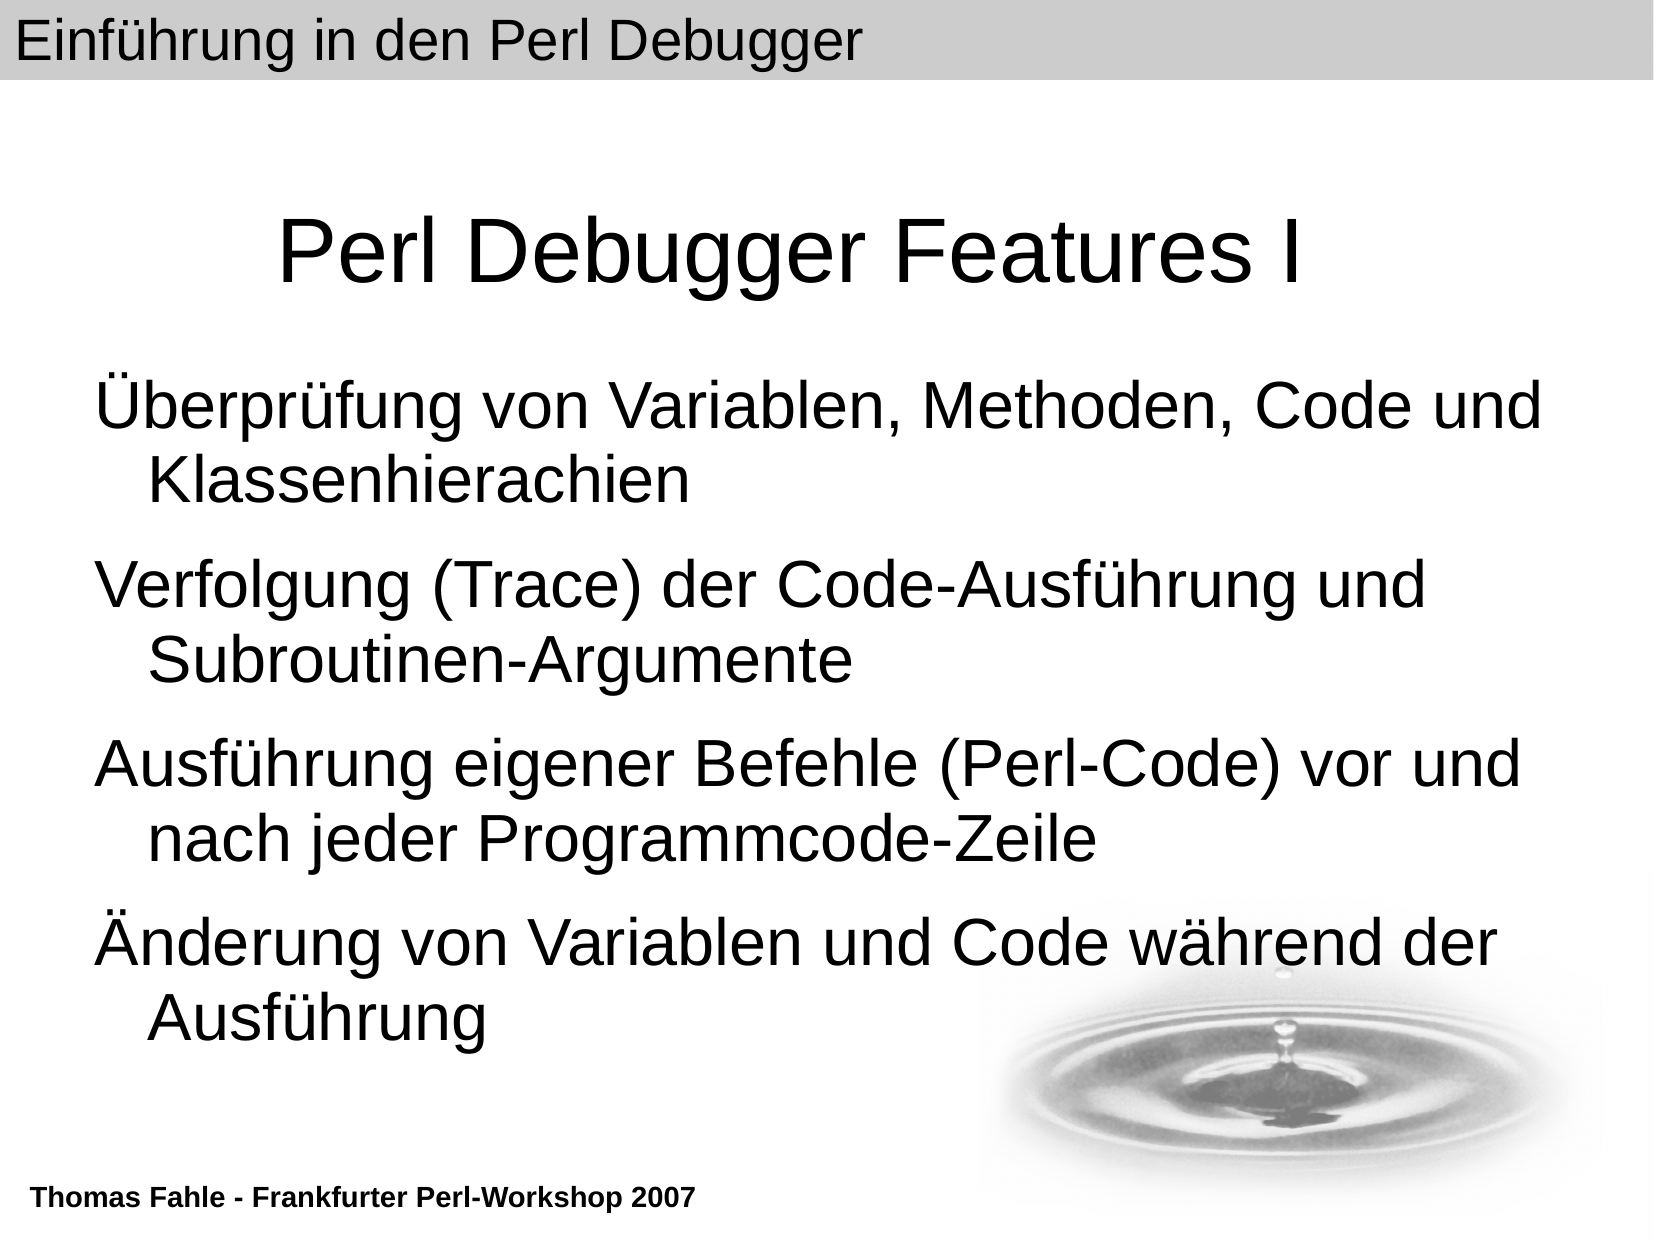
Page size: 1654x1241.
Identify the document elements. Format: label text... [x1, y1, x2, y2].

picture [0, 80, 1654, 1241]
title Perl Debugger Features I [47, 147, 1536, 355]
list Überprüfung von Variablen, Methoden, Code und Klassenhierachien Verfolgung (Trace) der Code-Ausführung und Subroutinen-Argumente Ausführung eigener Befehle (Perl-Code) vor und nach jeder Programmcode-Zeile Änderung von Variablen und Code während der Ausführung [76, 367, 1625, 1055]
